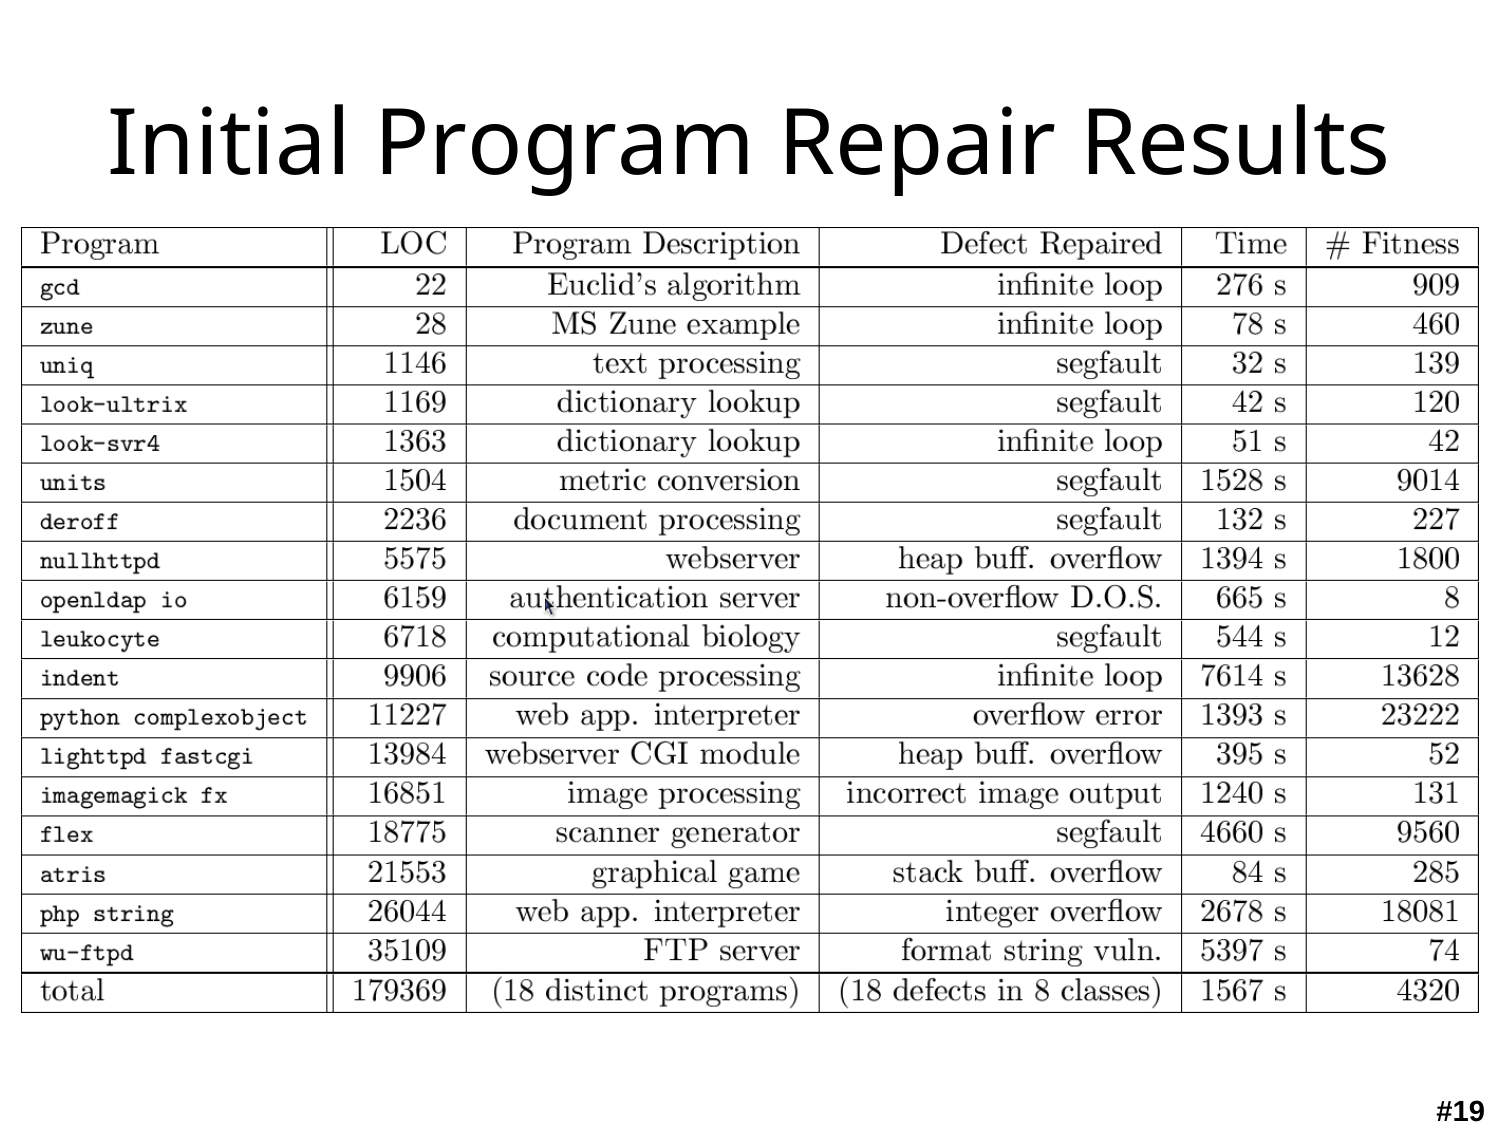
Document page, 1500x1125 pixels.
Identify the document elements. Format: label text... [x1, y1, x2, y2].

title Initial Program Repair Results [24, 45, 1476, 227]
picture [21, 227, 1479, 1013]
